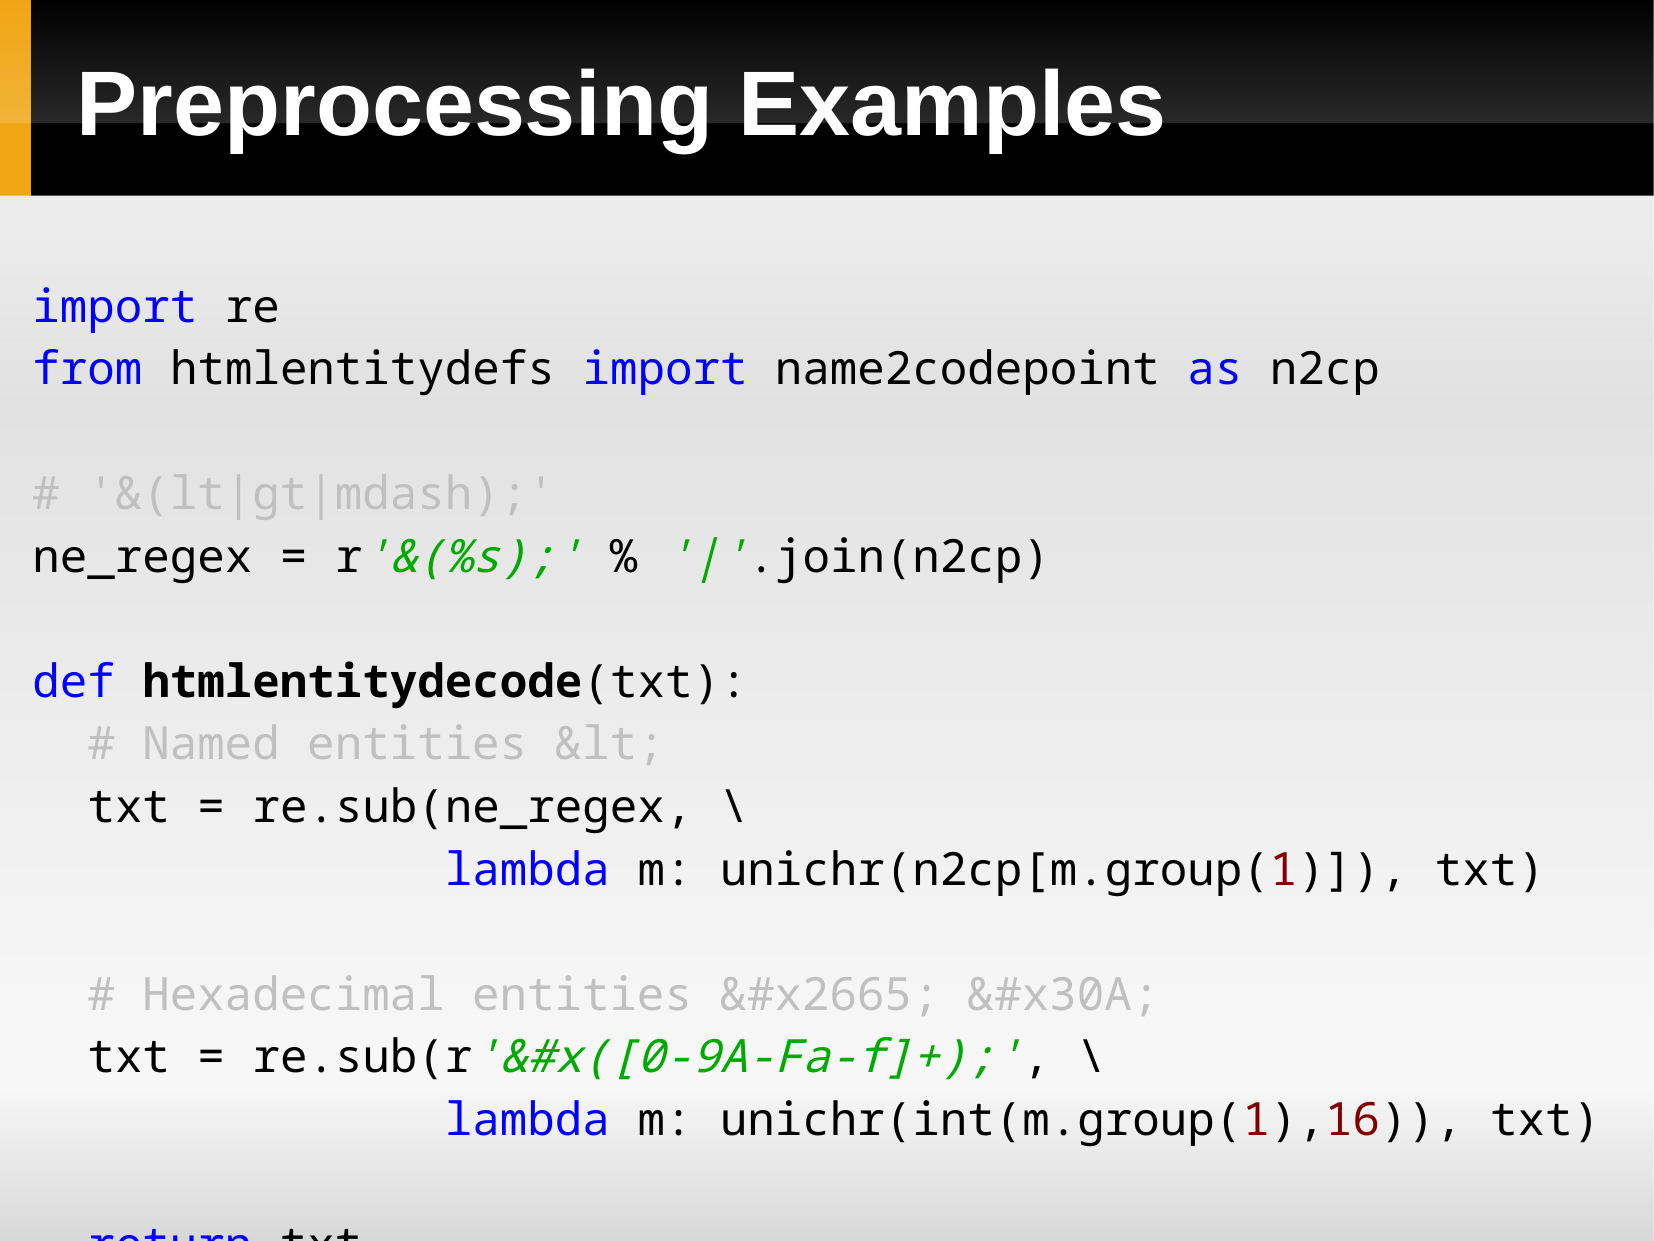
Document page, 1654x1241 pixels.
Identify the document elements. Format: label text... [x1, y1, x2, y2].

picture [0, 0, 1654, 1241]
title Preprocessing Examples [76, 7, 1565, 200]
text_box import re from htmlentitydefs import name2codepoint as n2cp # '&(lt|gt|mdash);' ne_regex = r'&(%s);' % '|'.join(n2cp) def htmlentitydecode(txt): # Named entities &lt; txt = re.sub(ne_regex, \ lambda m: unichr(n2cp[m.group(1)]), txt) # Hexadecimal entities &#x2665; &#x30A; txt = re.sub(r'&#x([0-9A-Fa-f]+);', \ lambda m: unichr(int(m.group(1),16)), txt) return txt [17, 265, 1263, 1187]
